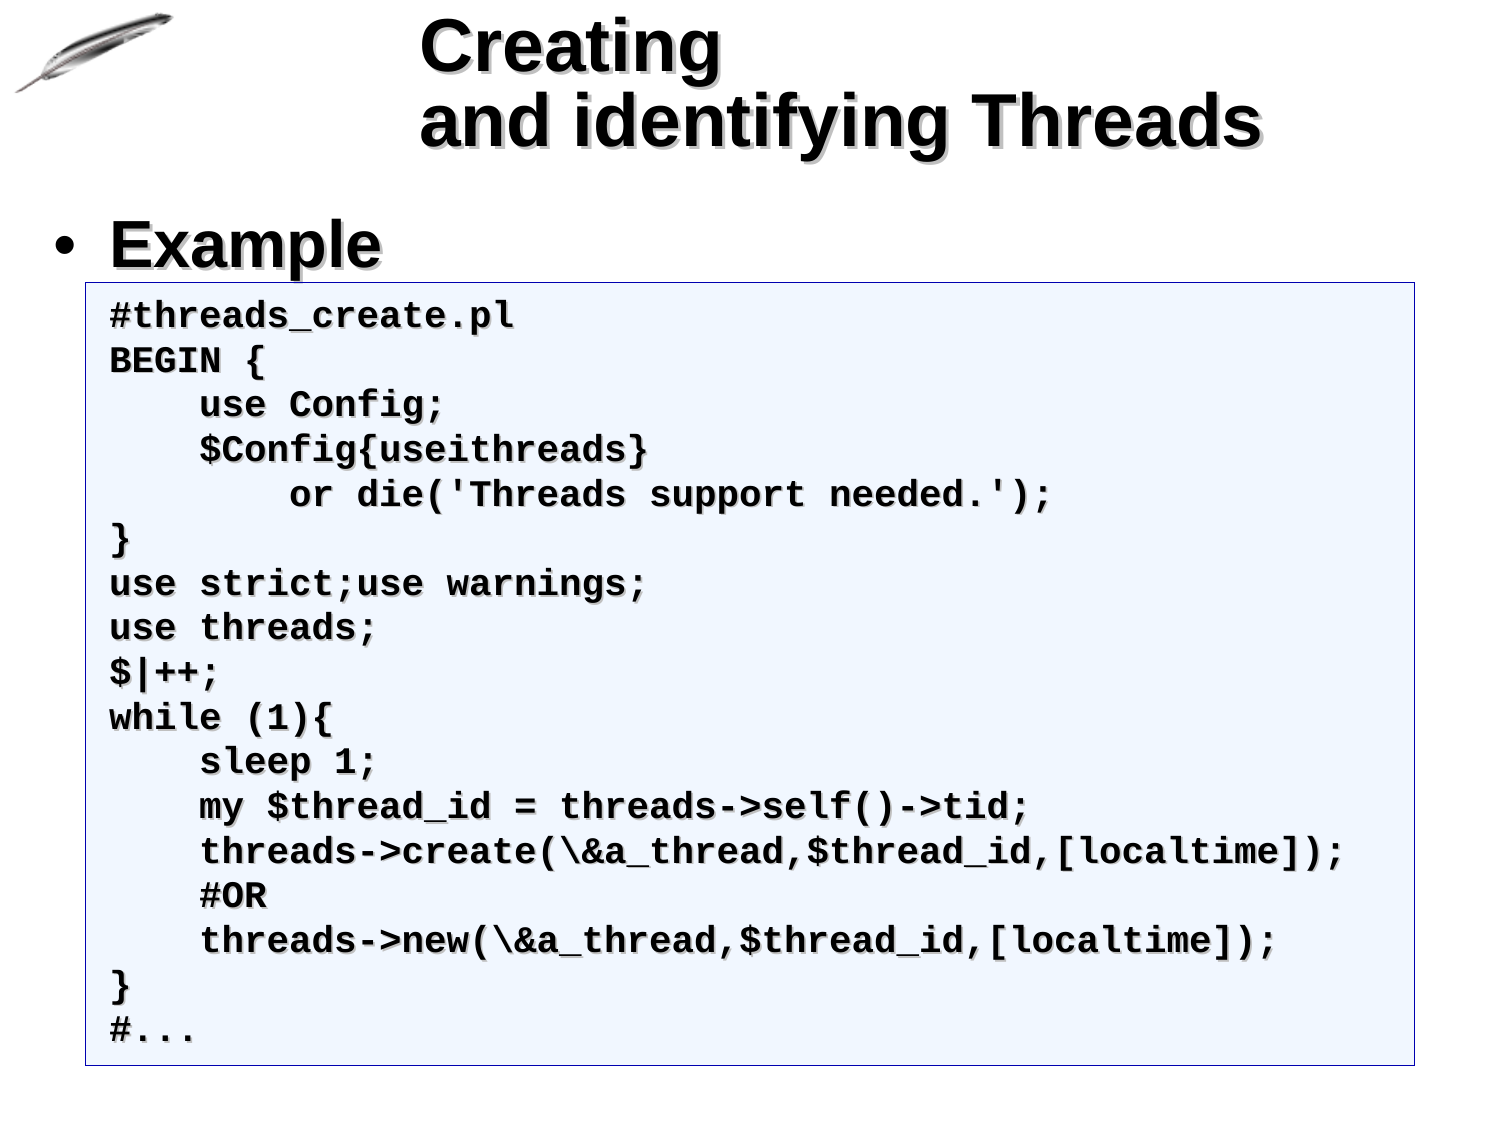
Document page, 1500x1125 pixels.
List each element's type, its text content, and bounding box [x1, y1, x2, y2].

picture [11, 11, 179, 95]
list Example [53, 207, 1447, 1084]
title Creating and identifying Threads [419, 0, 1459, 176]
text_box #threads_create.pl BEGIN { use Config; $Config{useithreads} or die('Threads support needed.'); } use strict;use warnings; use threads; $|++; while (1){ sleep 1; my $thread_id = threads->self()->tid; threads->create(\&a_thread,$thread_id,[localtime]); #OR threads->new(\&a_thread,$thread_id,[localtime]); } #... [85, 282, 1415, 1066]
